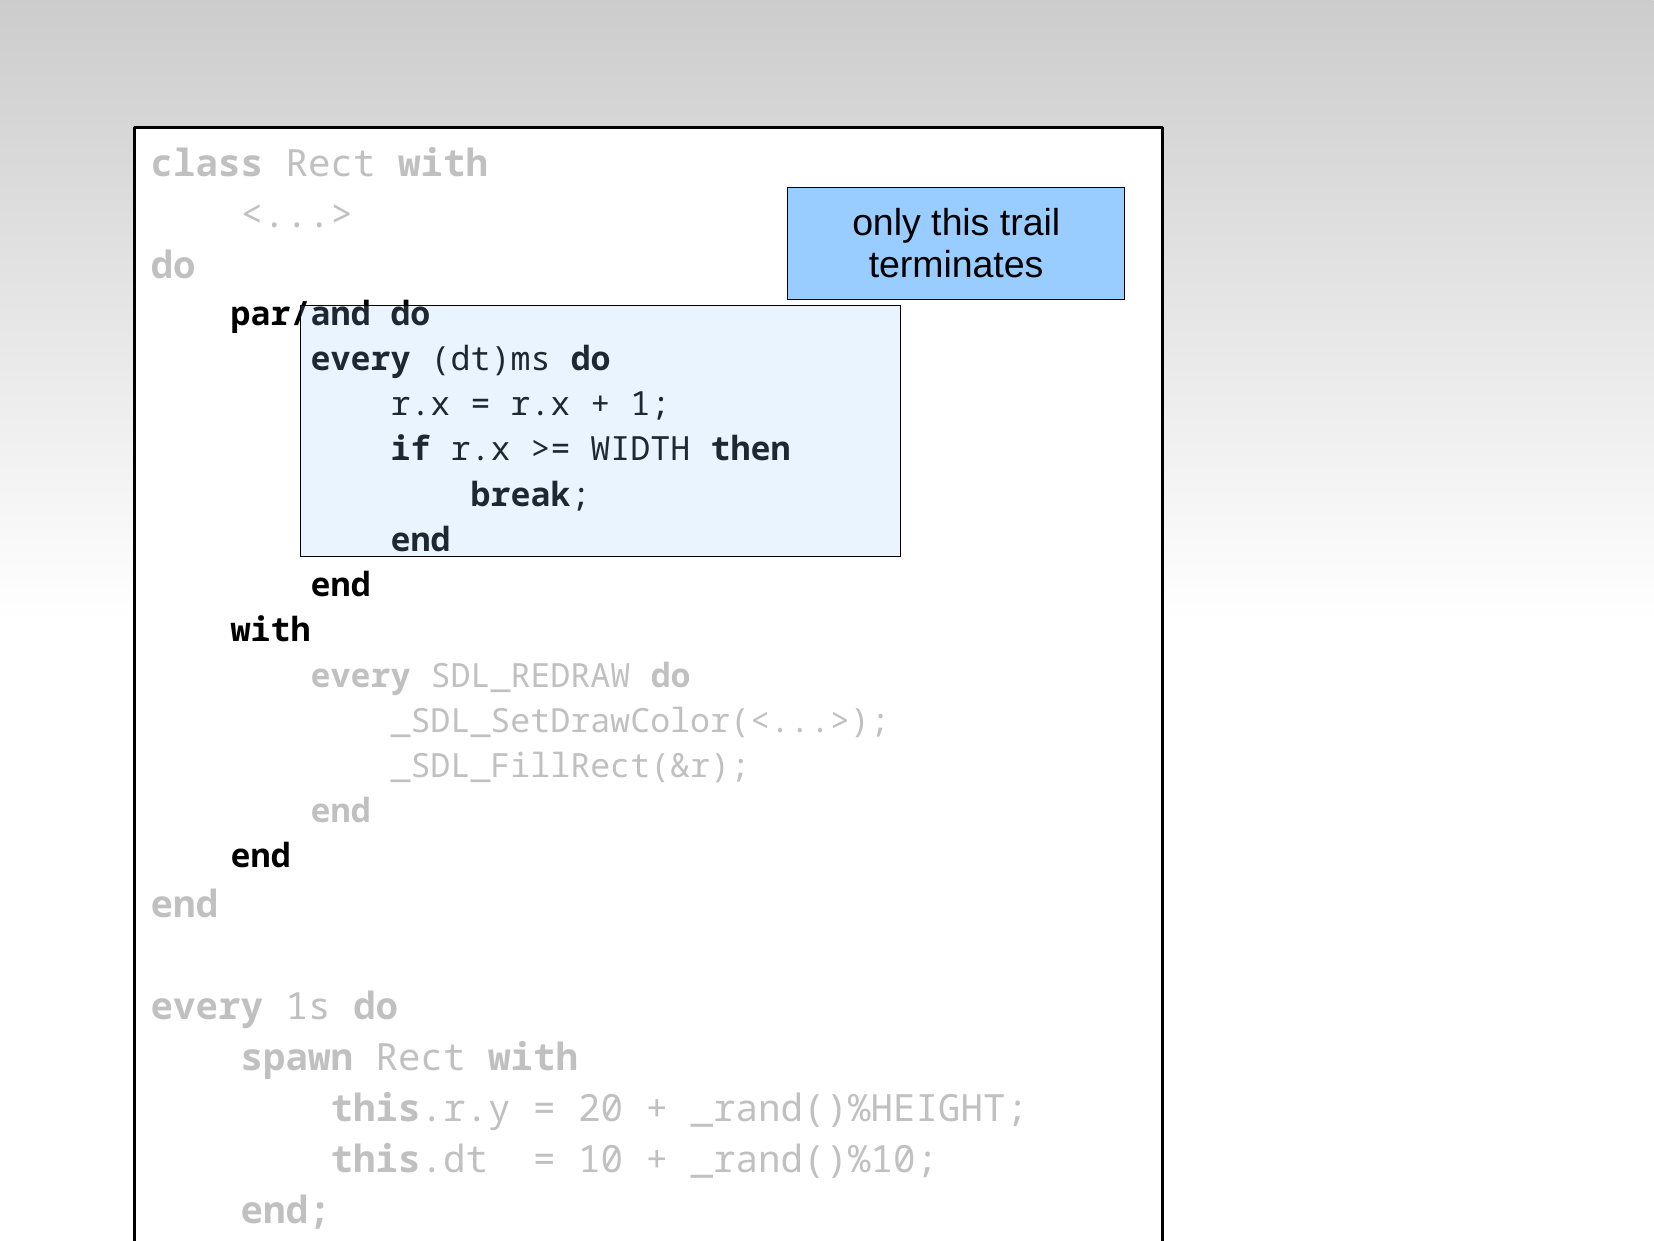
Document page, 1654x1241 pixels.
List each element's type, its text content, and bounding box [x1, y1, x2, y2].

text_box [300, 305, 901, 557]
text_box class Rect with <...> do par/and do every (dt)ms do r.x = r.x + 1; if r.x >= WIDTH then break; end end with every SDL_REDRAW do _SDL_SetDrawColor(<...>); _SDL_FillRect(&r); end end end every 1s do spawn Rect with this.r.y = 20 + _rand()%HEIGHT; this.dt = 10 + _rand()%10; end; end [134, 127, 1163, 1197]
text_box only this trail terminates [787, 187, 1125, 300]
